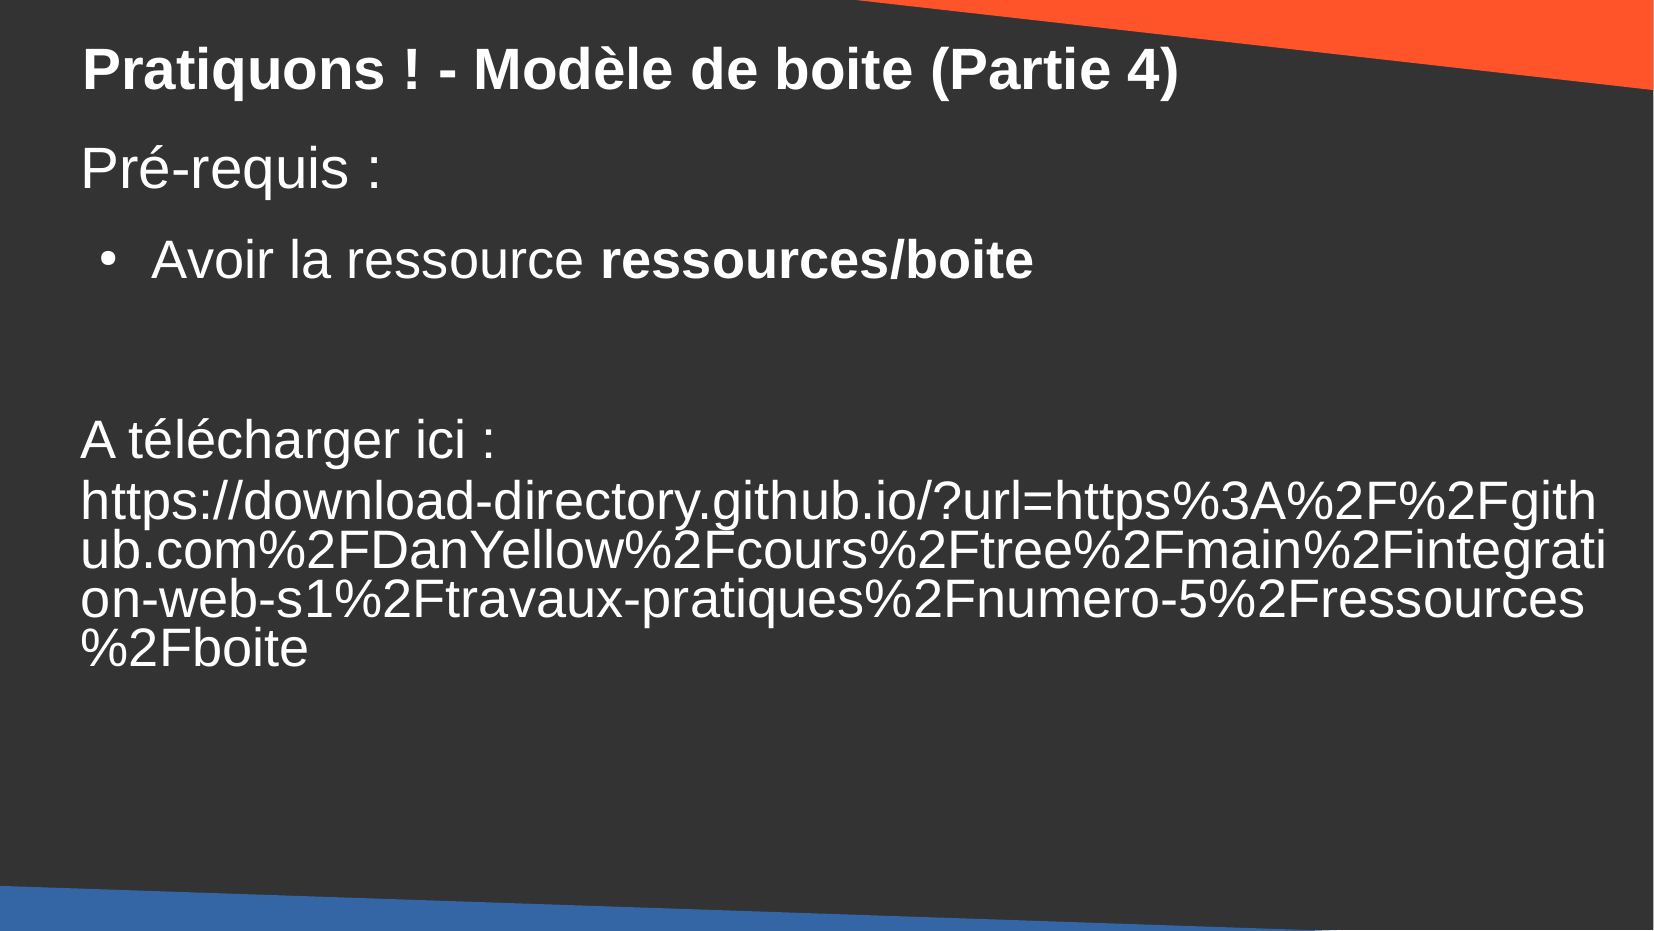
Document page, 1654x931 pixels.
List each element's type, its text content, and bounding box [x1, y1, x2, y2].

text_box [855, 0, 1654, 91]
title Pratiquons ! - Modèle de boite (Partie 4) [82, 37, 1571, 114]
list Pré-requis : Avoir la ressource ressources/boite A télécharger ici : https://download-directory.github.io/?url=https%3A%2F%2Fgithub.com%2FDanYellow%2Fcours%2Ftree%2Fmain%2Fintegration-web-s1%2Ftravaux-pratiques%2Fnumero-5%2Fressources%2Fboite [80, 135, 1620, 697]
text_box [0, 885, 1337, 931]
